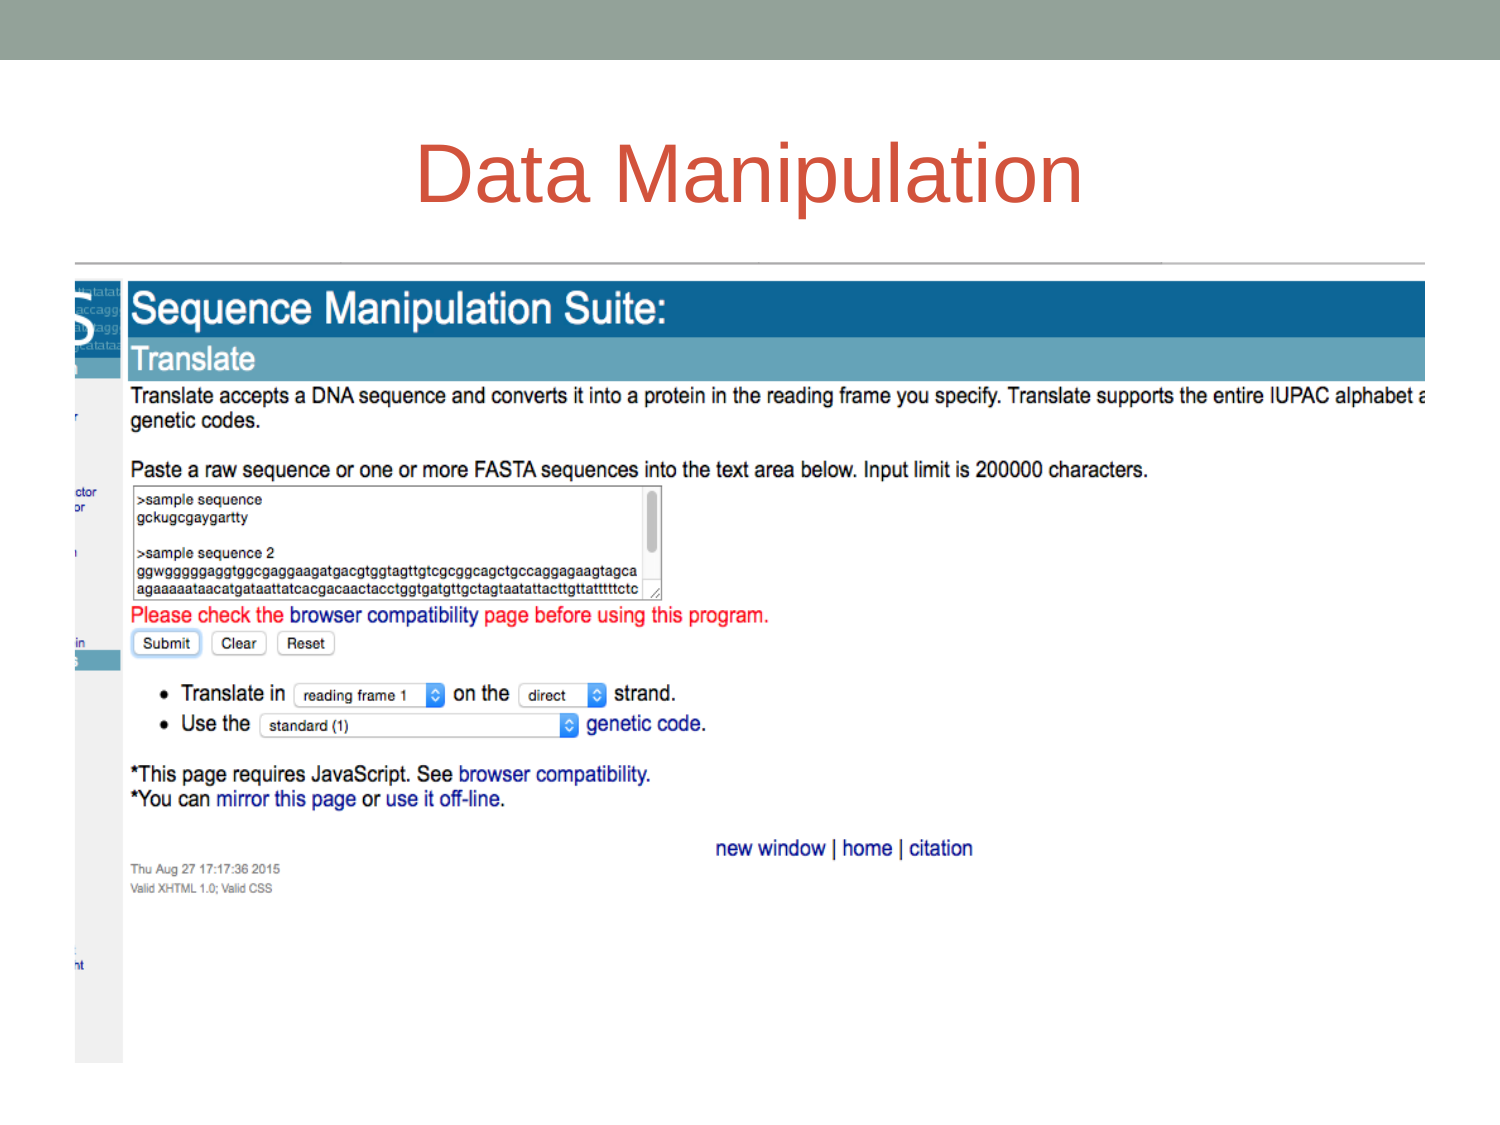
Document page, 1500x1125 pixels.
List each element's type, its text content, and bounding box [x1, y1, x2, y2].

text_box Data Manipulation [74, 87, 1425, 250]
picture [74, 262, 1425, 1063]
